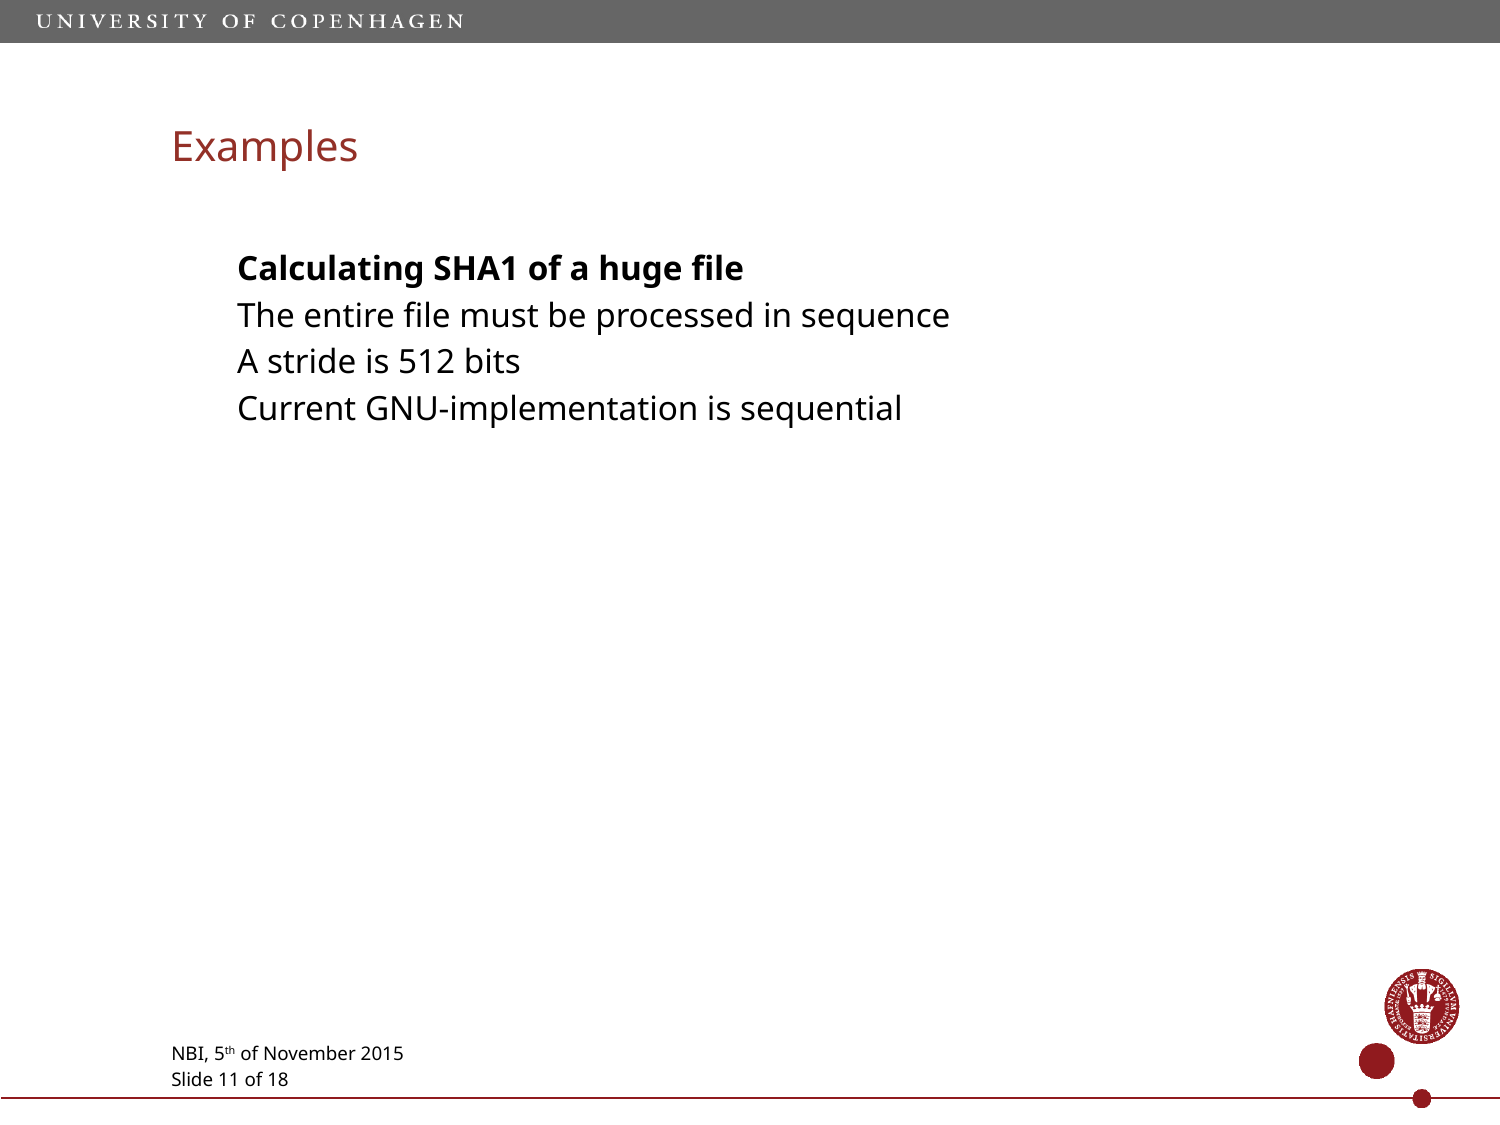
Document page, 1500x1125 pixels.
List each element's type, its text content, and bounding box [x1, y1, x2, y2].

slide_number Slide <number> of 18 [171, 1067, 522, 1092]
slide_number NBI, 5th of November 2015 [171, 1041, 1251, 1066]
picture [0, 910, 1500, 1122]
list Calculating SHA1 of a huge file The entire file must be processed in sequence A stride is 512 bits Current GNU-implementation is sequential [166, 200, 1246, 515]
title Examples [171, 75, 1250, 171]
